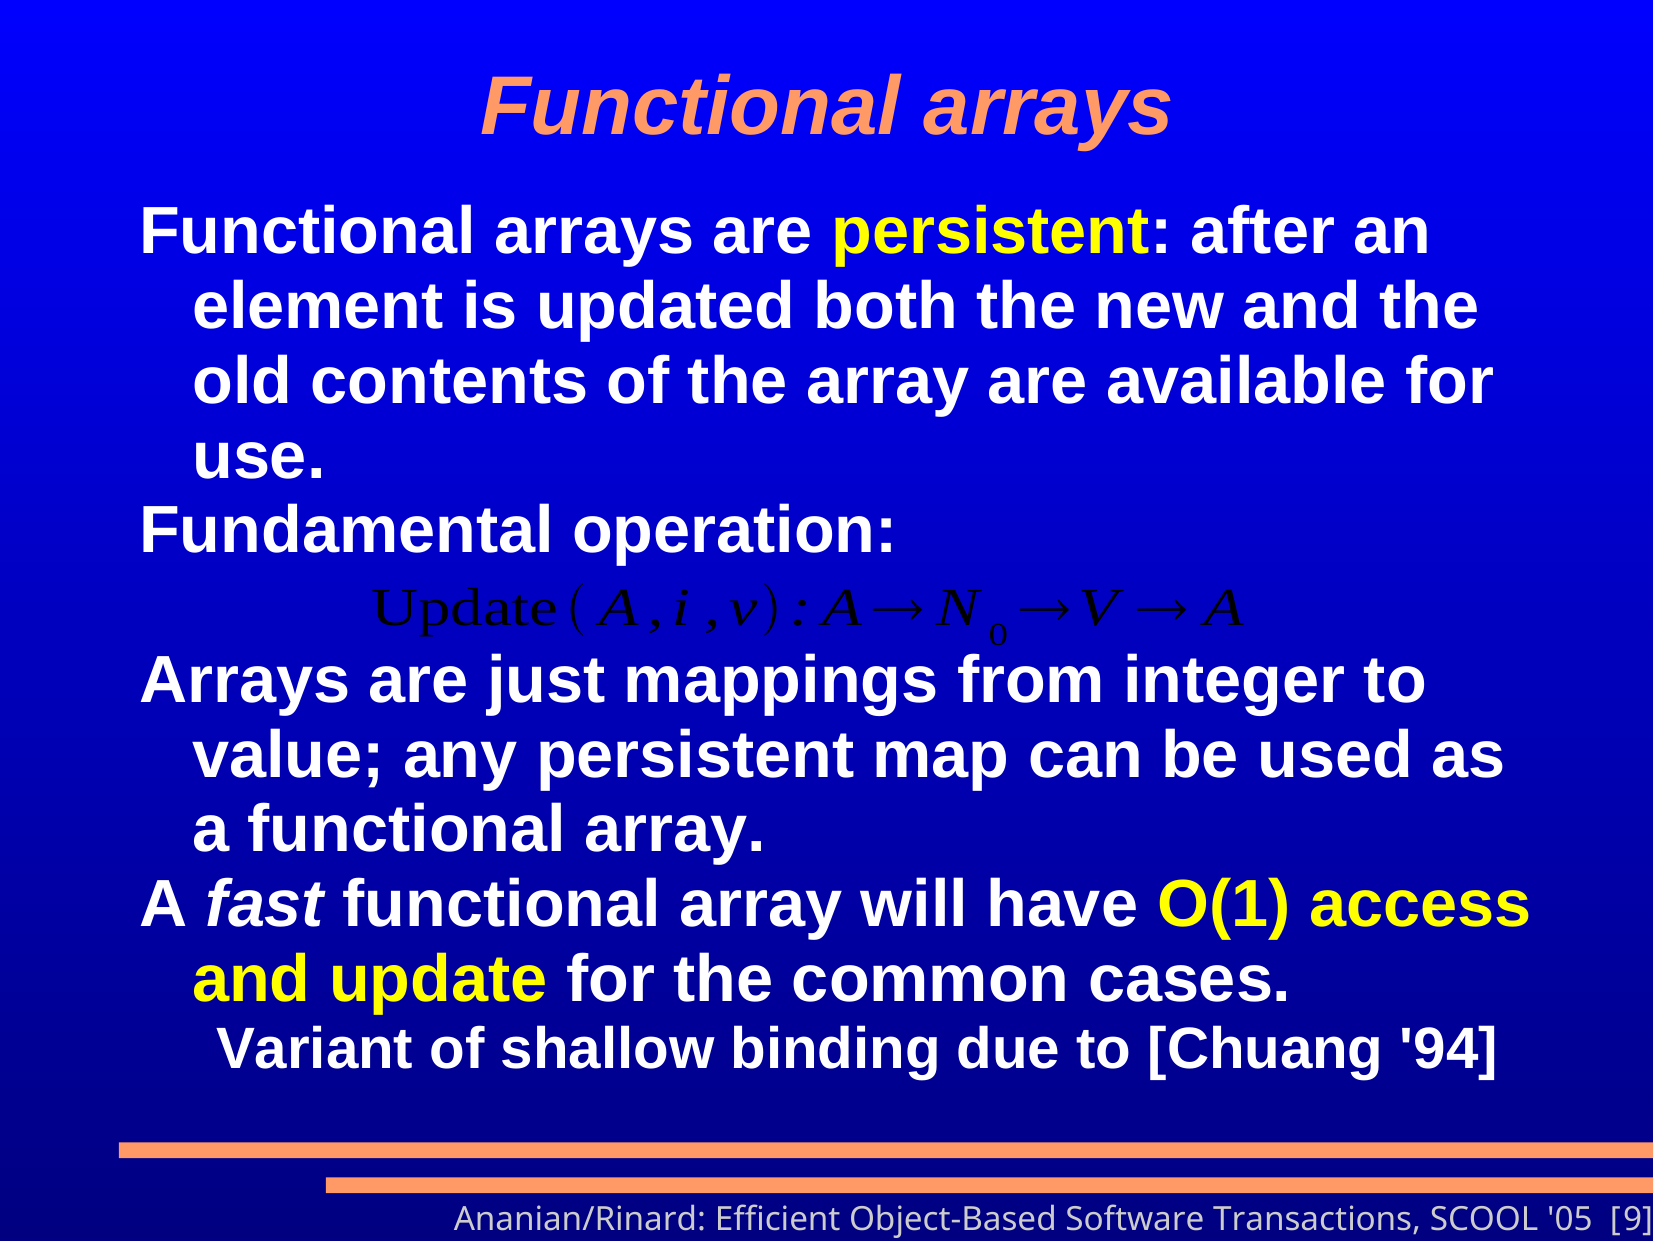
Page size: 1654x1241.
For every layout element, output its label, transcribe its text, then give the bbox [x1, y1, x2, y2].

title Functional arrays [121, 18, 1534, 193]
list Functional arrays are persistent: after an element is updated both the new and the old contents of the array are available for use. Fundamental operation: Arrays are just mappings from integer to value; any persistent map can be used as a functional array. A fast functional array will have O(1) access and update for the common cases. Variant of shallow binding due to [Chuang '94] [121, 193, 1561, 1133]
chart [354, 565, 1256, 656]
